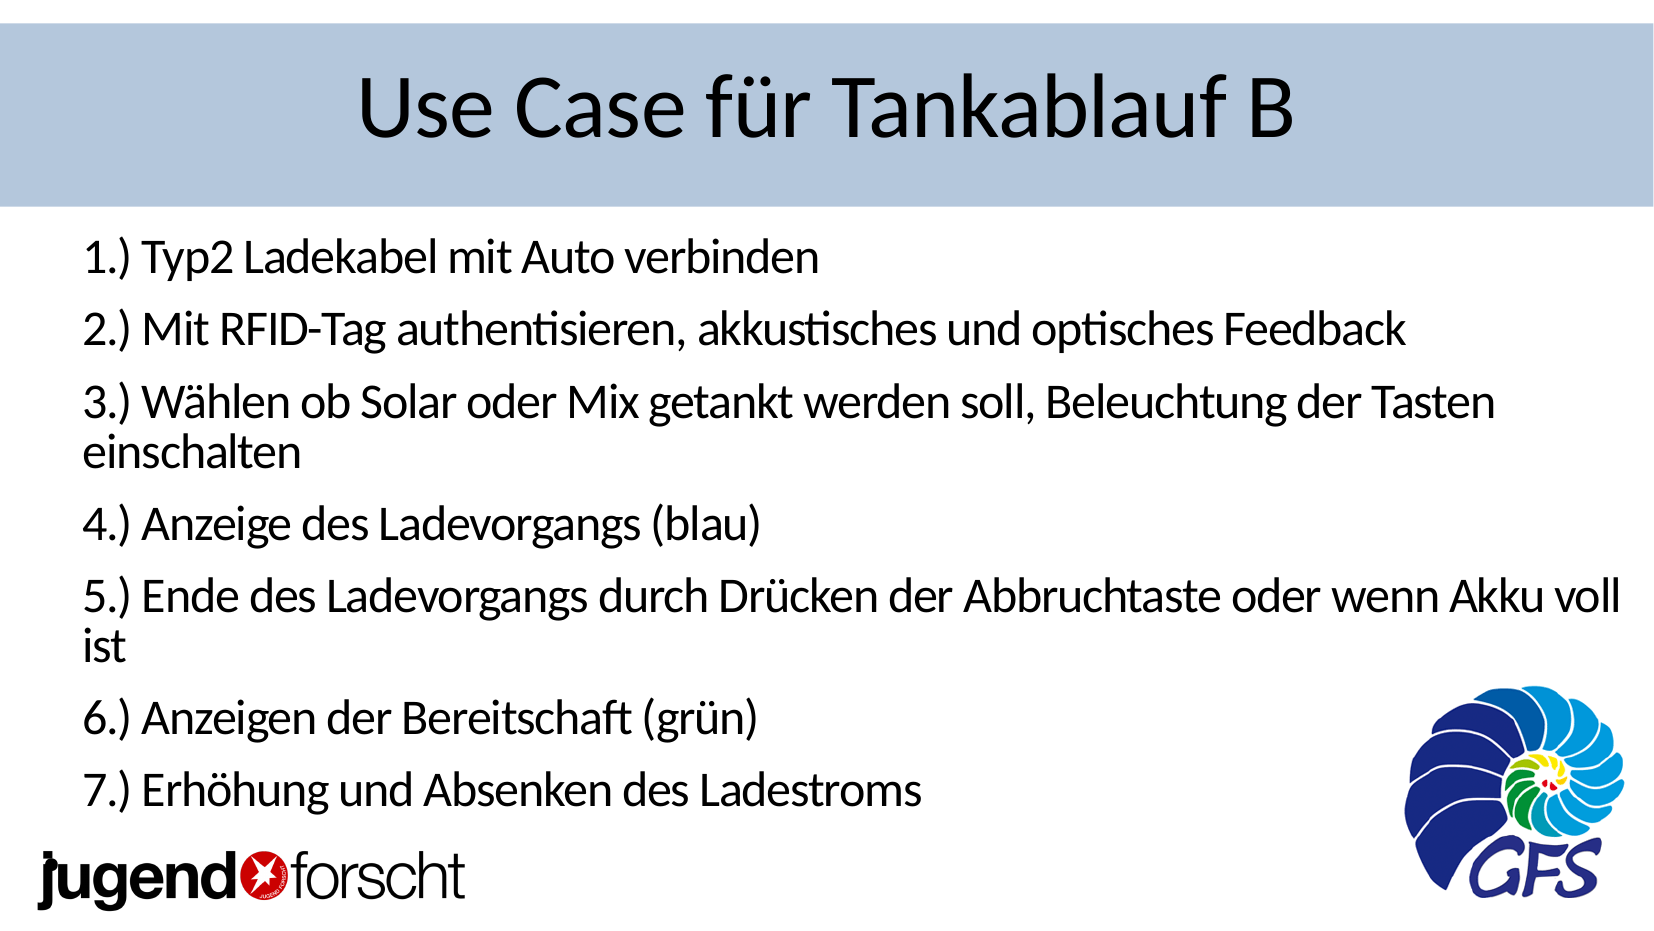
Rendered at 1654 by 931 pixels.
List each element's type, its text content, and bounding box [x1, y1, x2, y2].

list 1.) Typ2 Ladekabel mit Auto verbinden 2.) Mit RFID-Tag authentisieren, akkustisches und optisches Feedback 3.) Wählen ob Solar oder Mix getankt werden soll, Beleuchtung der Tasten einschalten 4.) Anzeige des Ladevorgangs (blau) 5.) Ende des Ladevorgangs durch Drücken der Abbruchtaste oder wenn Akku voll ist 6.) Anzeigen der Bereitschaft (grün) 7.) Erhöhung und Absenken des Ladestroms [29, 236, 1625, 827]
title Use Case für Tankablauf B [0, 23, 1654, 207]
picture [1387, 679, 1643, 916]
picture [29, 846, 473, 916]
